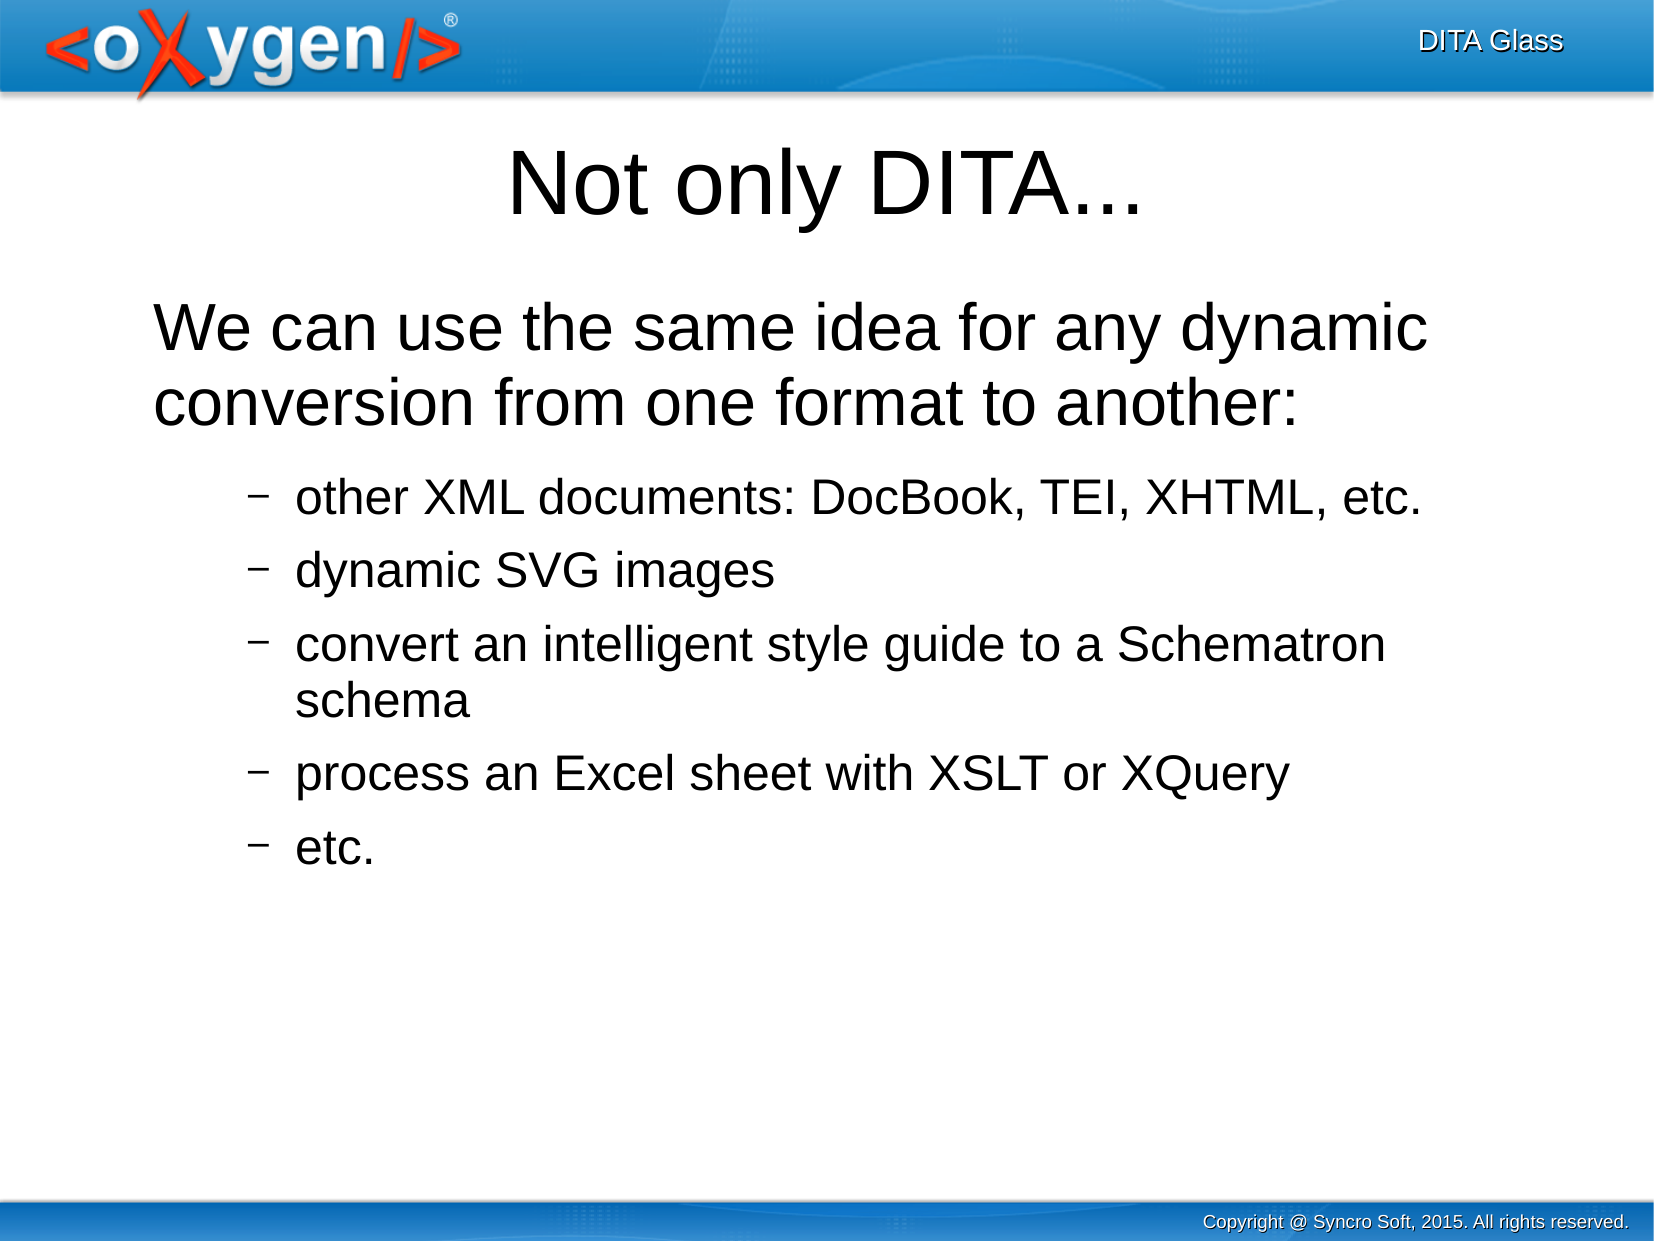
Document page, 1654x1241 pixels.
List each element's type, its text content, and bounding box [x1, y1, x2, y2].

picture [0, 1195, 1654, 1241]
list We can use the same idea for any dynamic conversion from one format to another: other XML documents: DocBook, TEI, XHTML, etc. dynamic SVG images convert an intelligent style guide to a Schematron schema process an Excel sheet with XSLT or XQuery etc. [82, 290, 1571, 1010]
picture [0, 0, 1654, 109]
title Not only DITA... [82, 78, 1571, 287]
